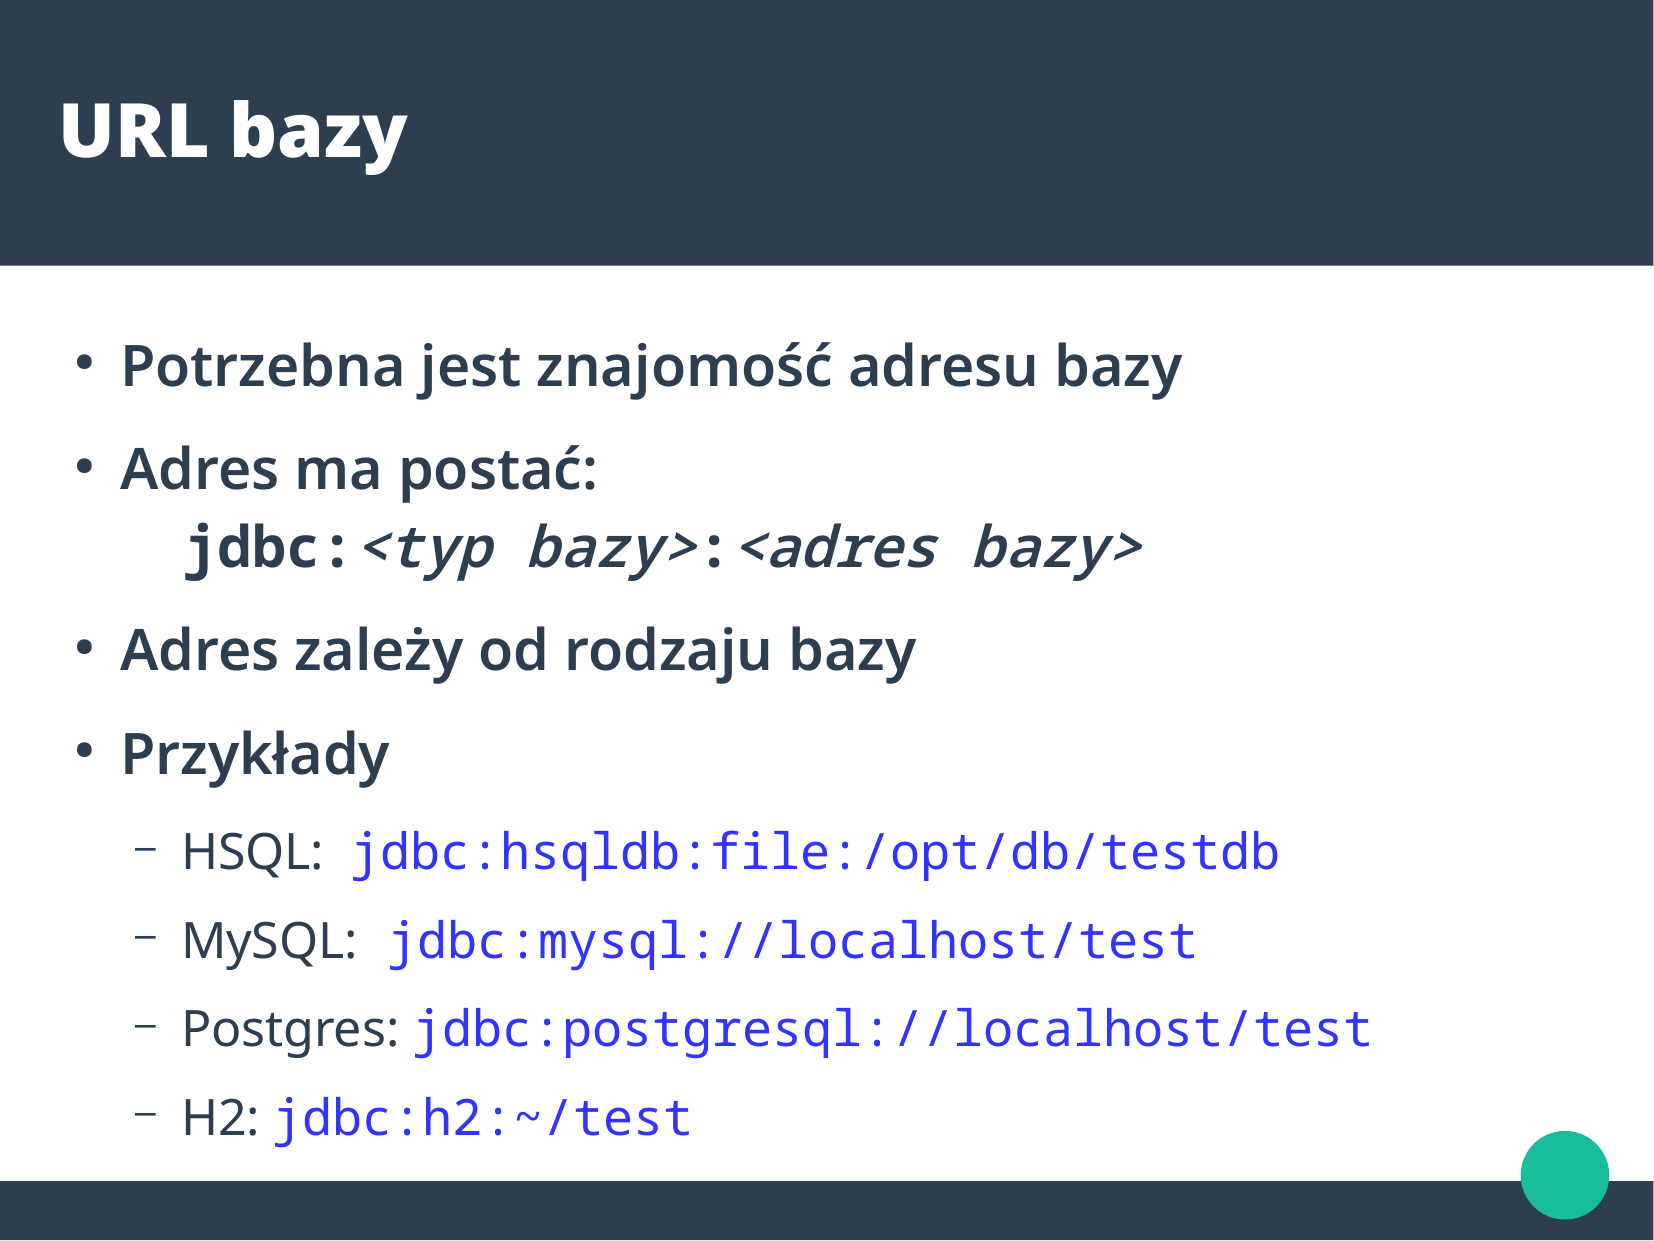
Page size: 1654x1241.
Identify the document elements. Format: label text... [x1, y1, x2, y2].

list Potrzebna jest znajomość adresu bazy Adres ma postać: jdbc:<typ bazy>:<adres bazy> Adres zależy od rodzaju bazy Przykłady HSQL: jdbc:hsqldb:file:/opt/db/testdb MySQL: jdbc:mysql://localhost/test Postgres: jdbc:postgresql://localhost/test H2: jdbc:h2:~/test [59, 324, 1595, 1152]
title URL bazy [59, 49, 1595, 207]
